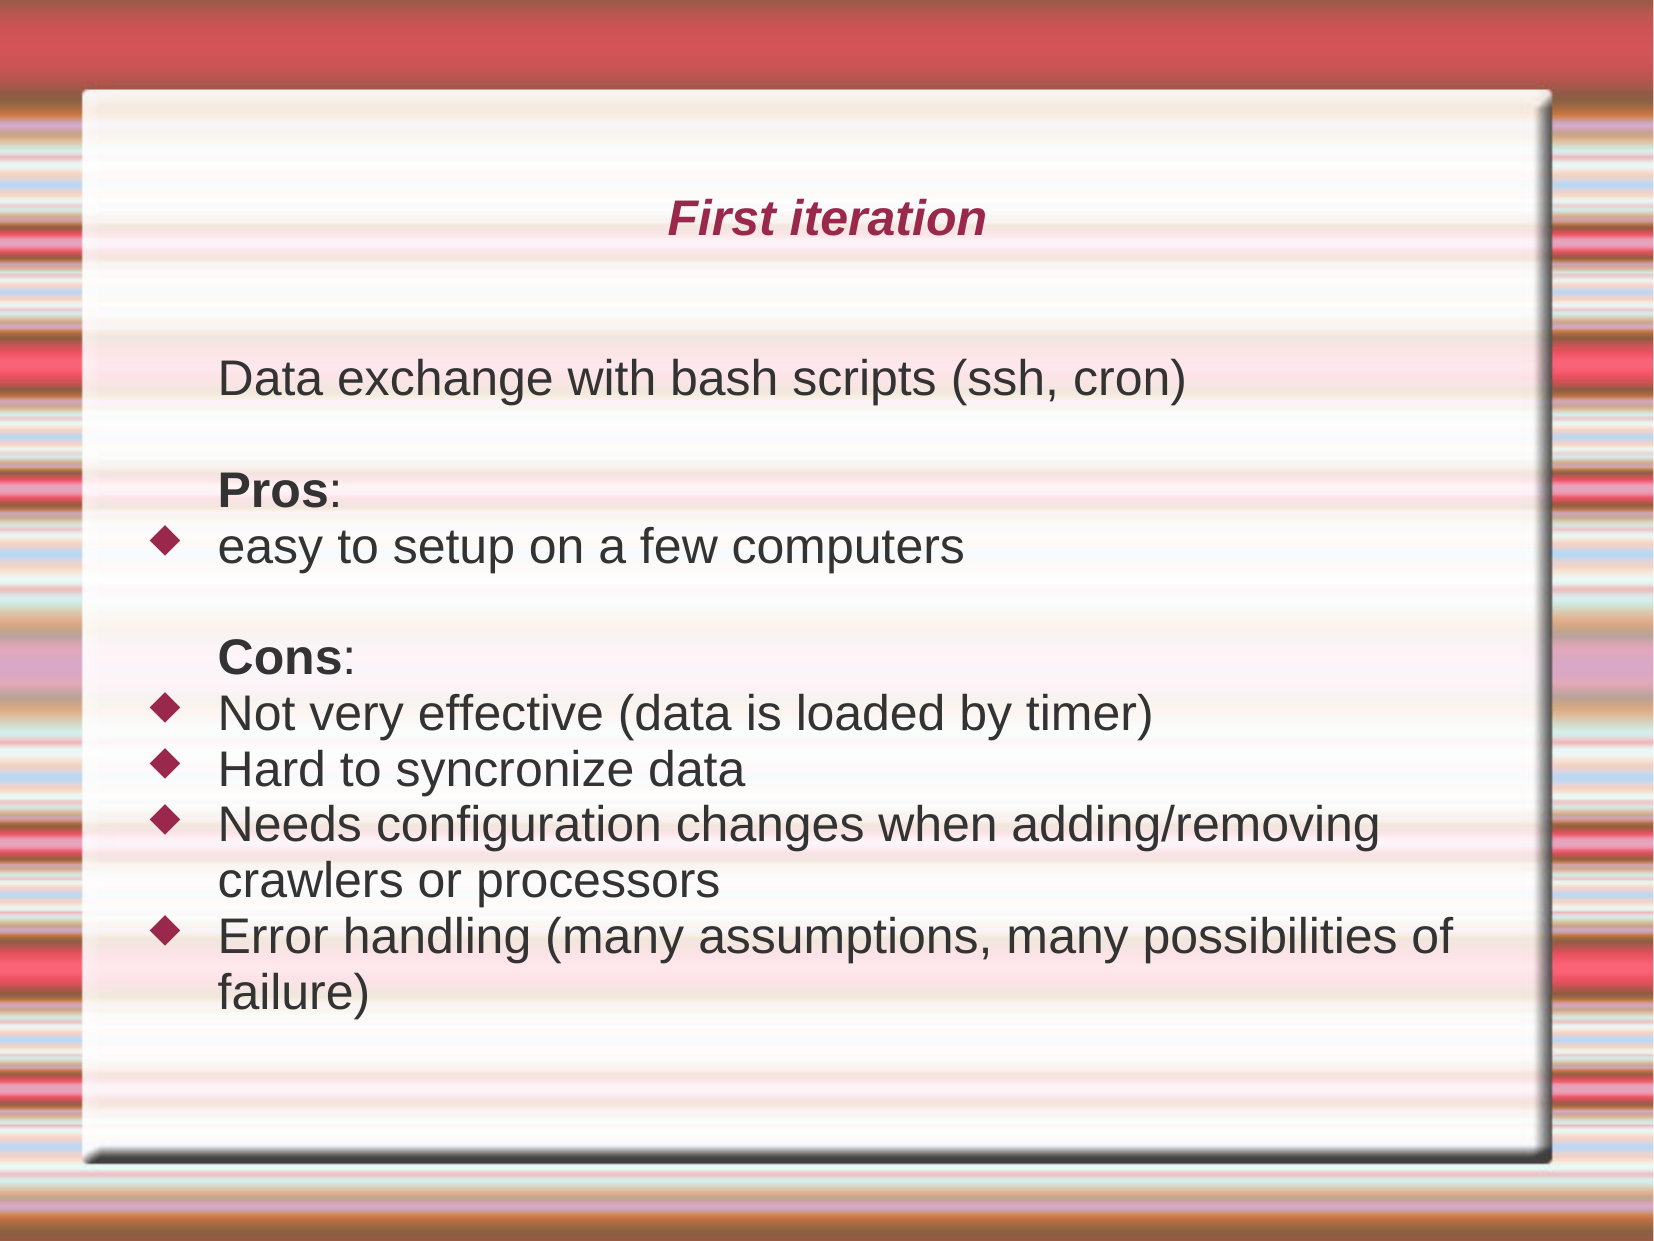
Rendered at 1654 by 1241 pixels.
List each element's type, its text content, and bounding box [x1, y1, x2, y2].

title First iteration [121, 114, 1534, 322]
list Data exchange with bash scripts (ssh, cron) Pros: easy to setup on a few computers Cons: Not very effective (data is loaded by timer) Hard to syncronize data Needs configuration changes when adding/removing crawlers or processors Error handling (many assumptions, many possibilities of failure) [134, 350, 1516, 1170]
picture [0, 0, 1654, 1241]
